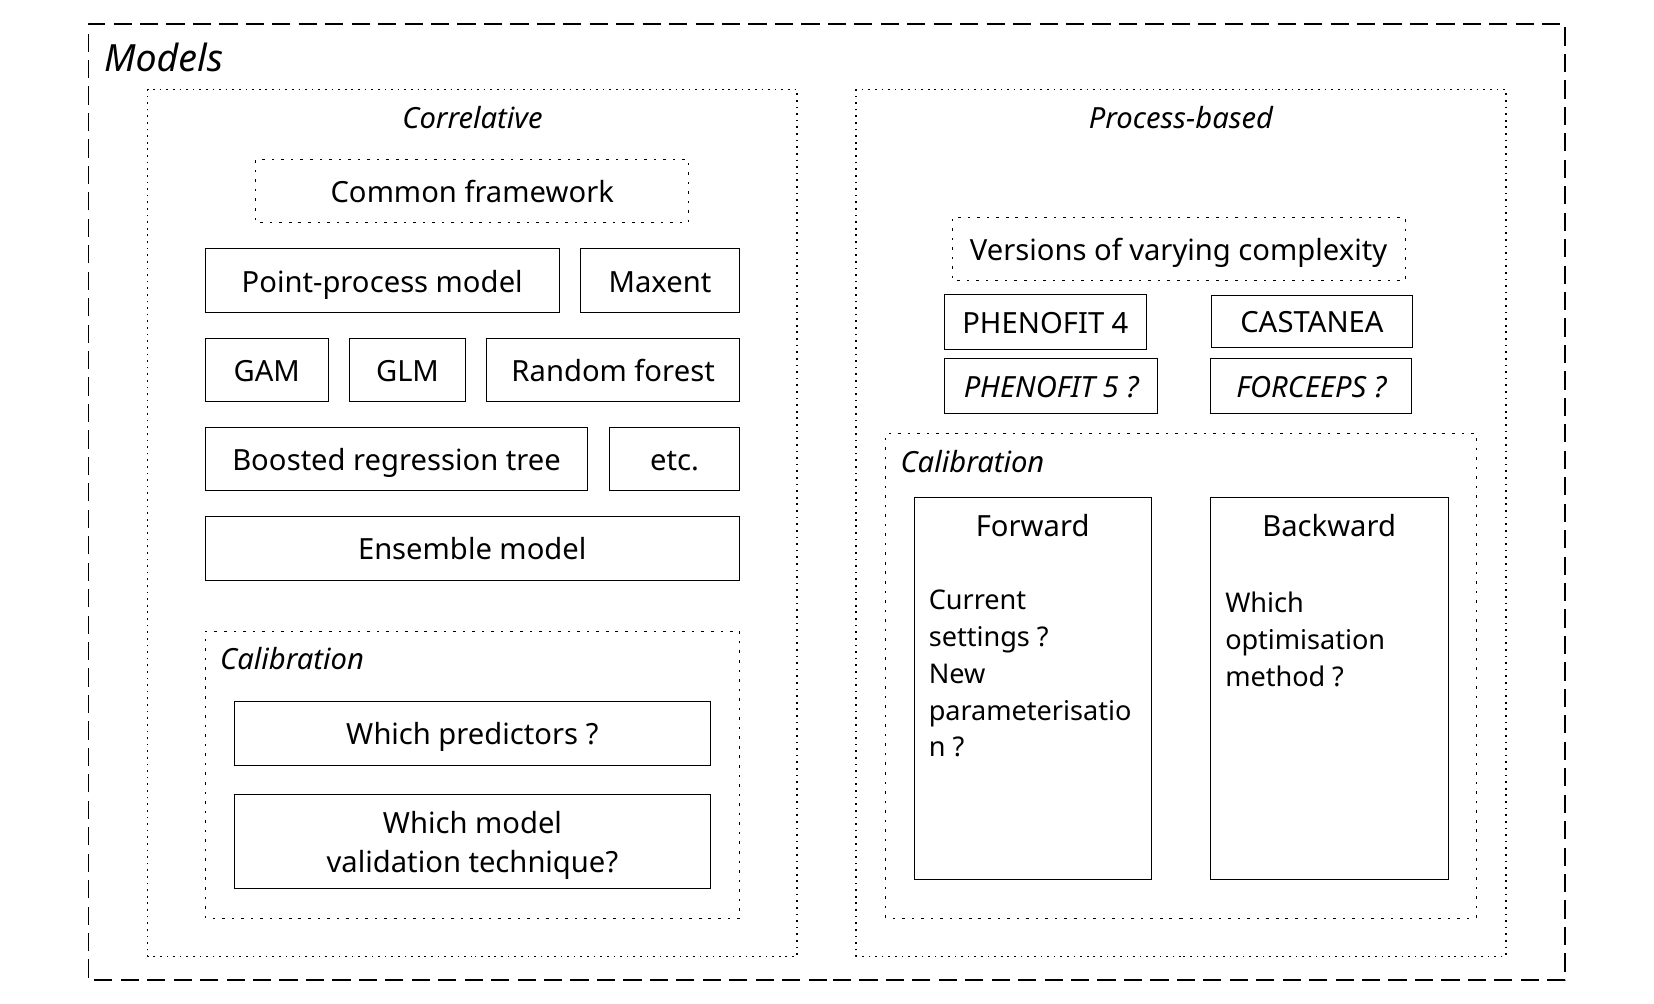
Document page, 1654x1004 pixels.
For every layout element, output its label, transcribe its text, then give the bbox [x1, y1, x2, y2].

text_box Versions of varying complexity [952, 217, 1406, 281]
text_box Maxent [580, 248, 740, 313]
text_box Point-process model [205, 248, 560, 313]
text_box Forward Current settings ? New parameterisation ? [914, 497, 1152, 880]
text_box Random forest [486, 338, 740, 402]
text_box Process-based [856, 89, 1506, 957]
text_box CASTANEA [1211, 295, 1413, 348]
text_box PHENOFIT 5 ? [944, 359, 1158, 413]
text_box Ensemble model [205, 516, 740, 581]
text_box Correlative [147, 89, 798, 957]
text_box PHENOFIT 4 [944, 295, 1147, 349]
text_box GAM [205, 338, 329, 402]
text_box Models [88, 23, 1565, 981]
text_box etc. [609, 427, 740, 491]
text_box Backward Which optimisation method ? [1210, 497, 1449, 880]
text_box Calibration [885, 433, 1477, 919]
text_box Common framework [255, 159, 689, 223]
text_box Which predictors ? [234, 701, 711, 766]
text_box Boosted regression tree [205, 427, 588, 491]
text_box Calibration [205, 631, 740, 919]
text_box GLM [349, 338, 466, 402]
text_box FORCEEPS ? [1210, 359, 1412, 413]
text_box Which model validation technique? [234, 809, 711, 874]
